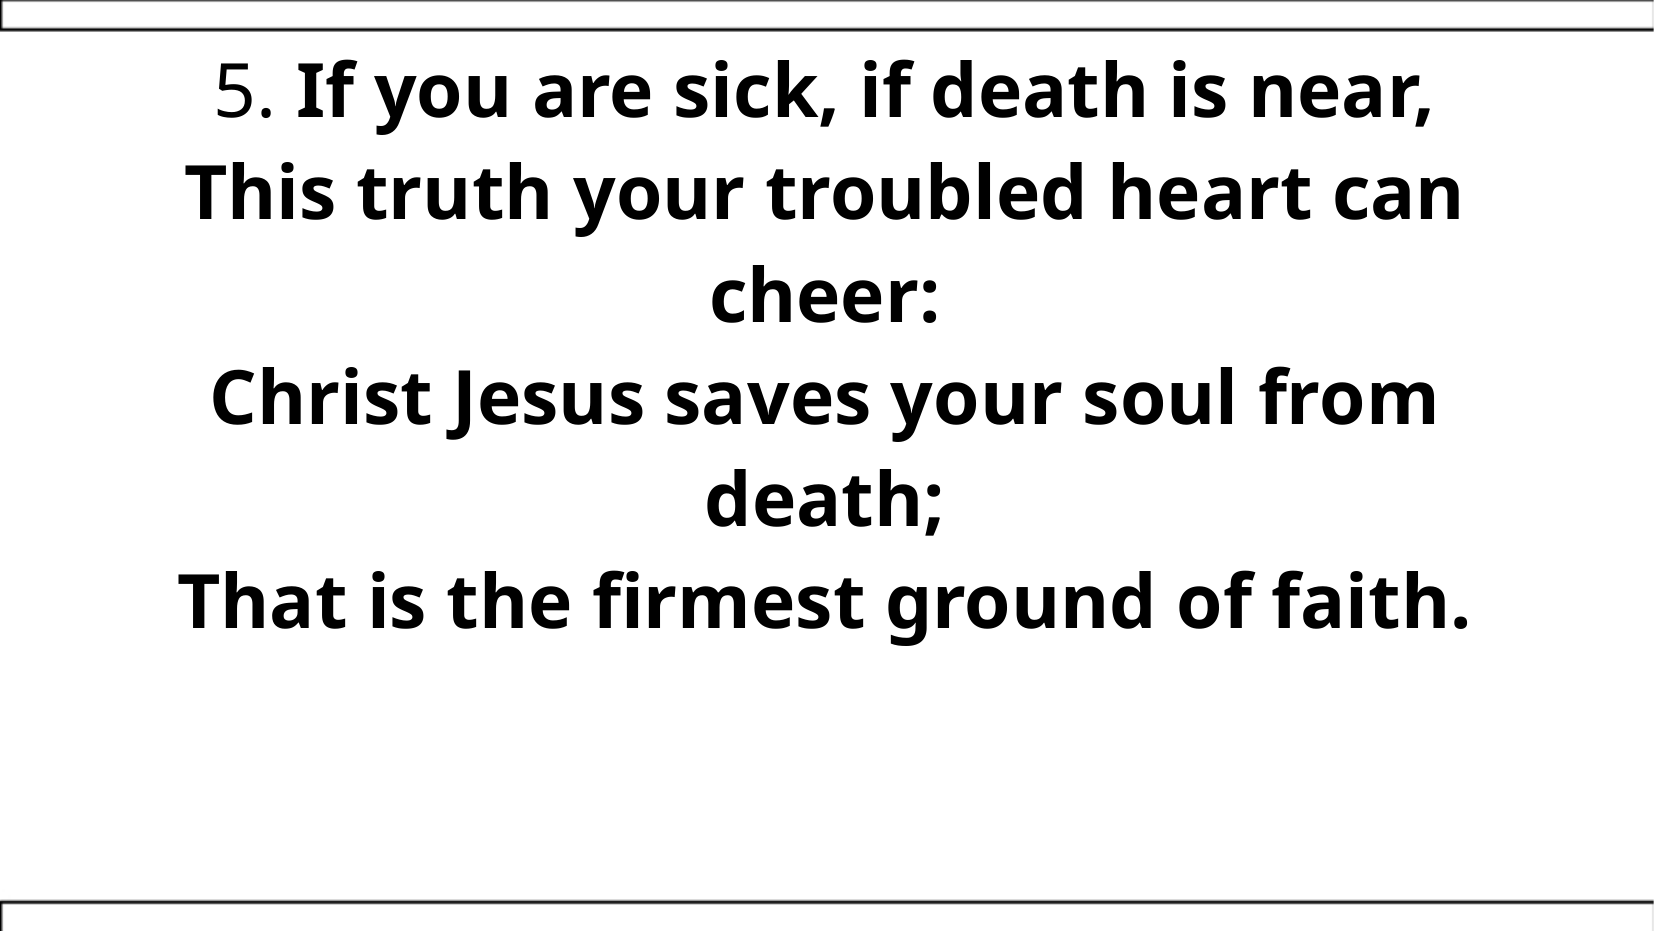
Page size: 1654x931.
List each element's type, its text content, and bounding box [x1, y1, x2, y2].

text_box 5. If you are sick, if death is near, This truth your troubled heart can cheer: Christ Jesus saves your soul from death; That is the firmest ground of faith. [75, 30, 1576, 445]
picture [0, 0, 1654, 931]
